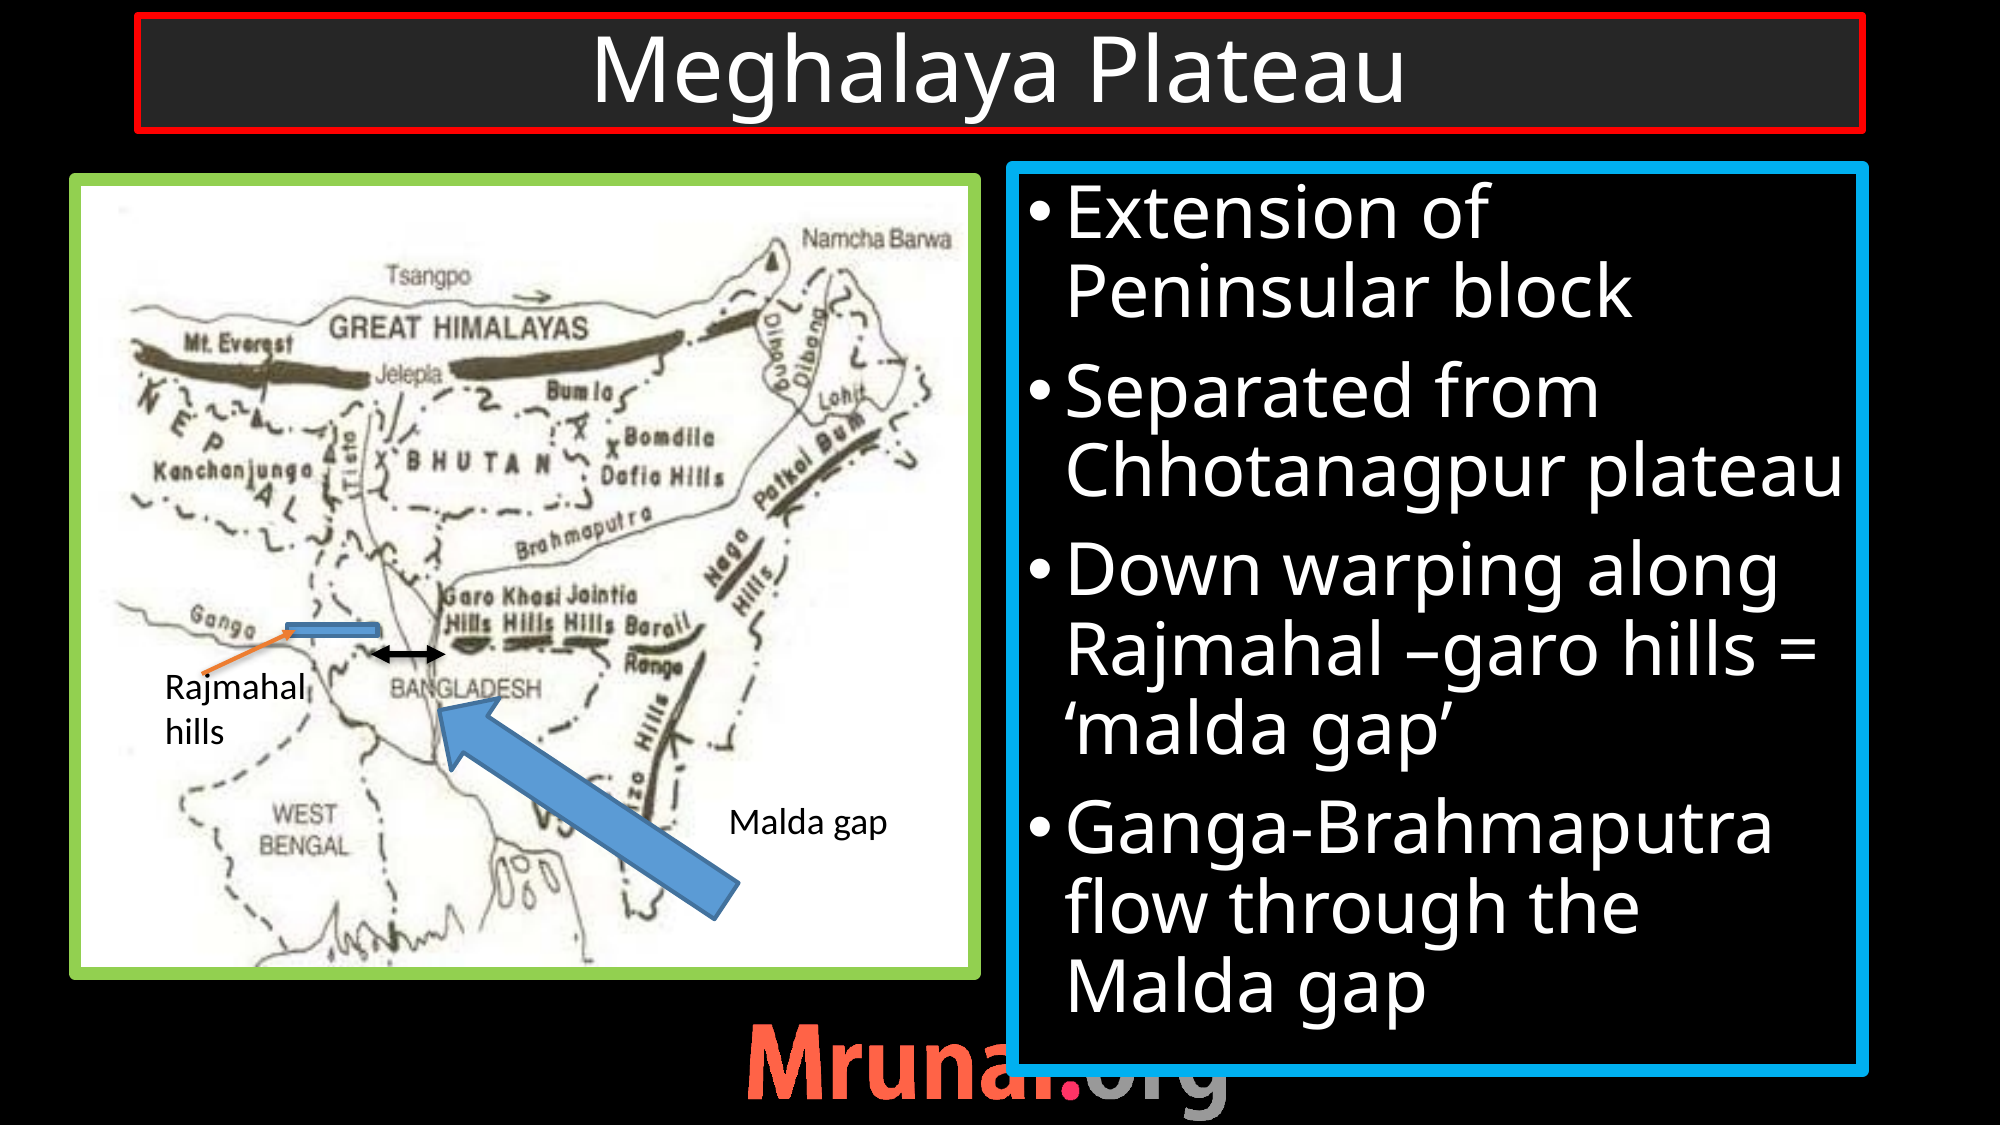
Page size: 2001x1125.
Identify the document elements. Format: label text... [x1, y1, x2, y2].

text_box Rajmahal hills [150, 654, 371, 760]
picture [741, 1005, 1230, 1125]
picture [81, 185, 969, 968]
list Extension of Peninsular block Separated from Chhotanagpur plateau Down warping along Rajmahal –garo hills = ‘malda gap’ Ganga-Brahmaputra flow through the Malda gap [1012, 167, 1863, 1071]
title Meghalaya Plateau [137, 15, 1863, 131]
text_box Malda gap [713, 789, 941, 850]
text_box [439, 698, 739, 920]
text_box [287, 625, 377, 636]
